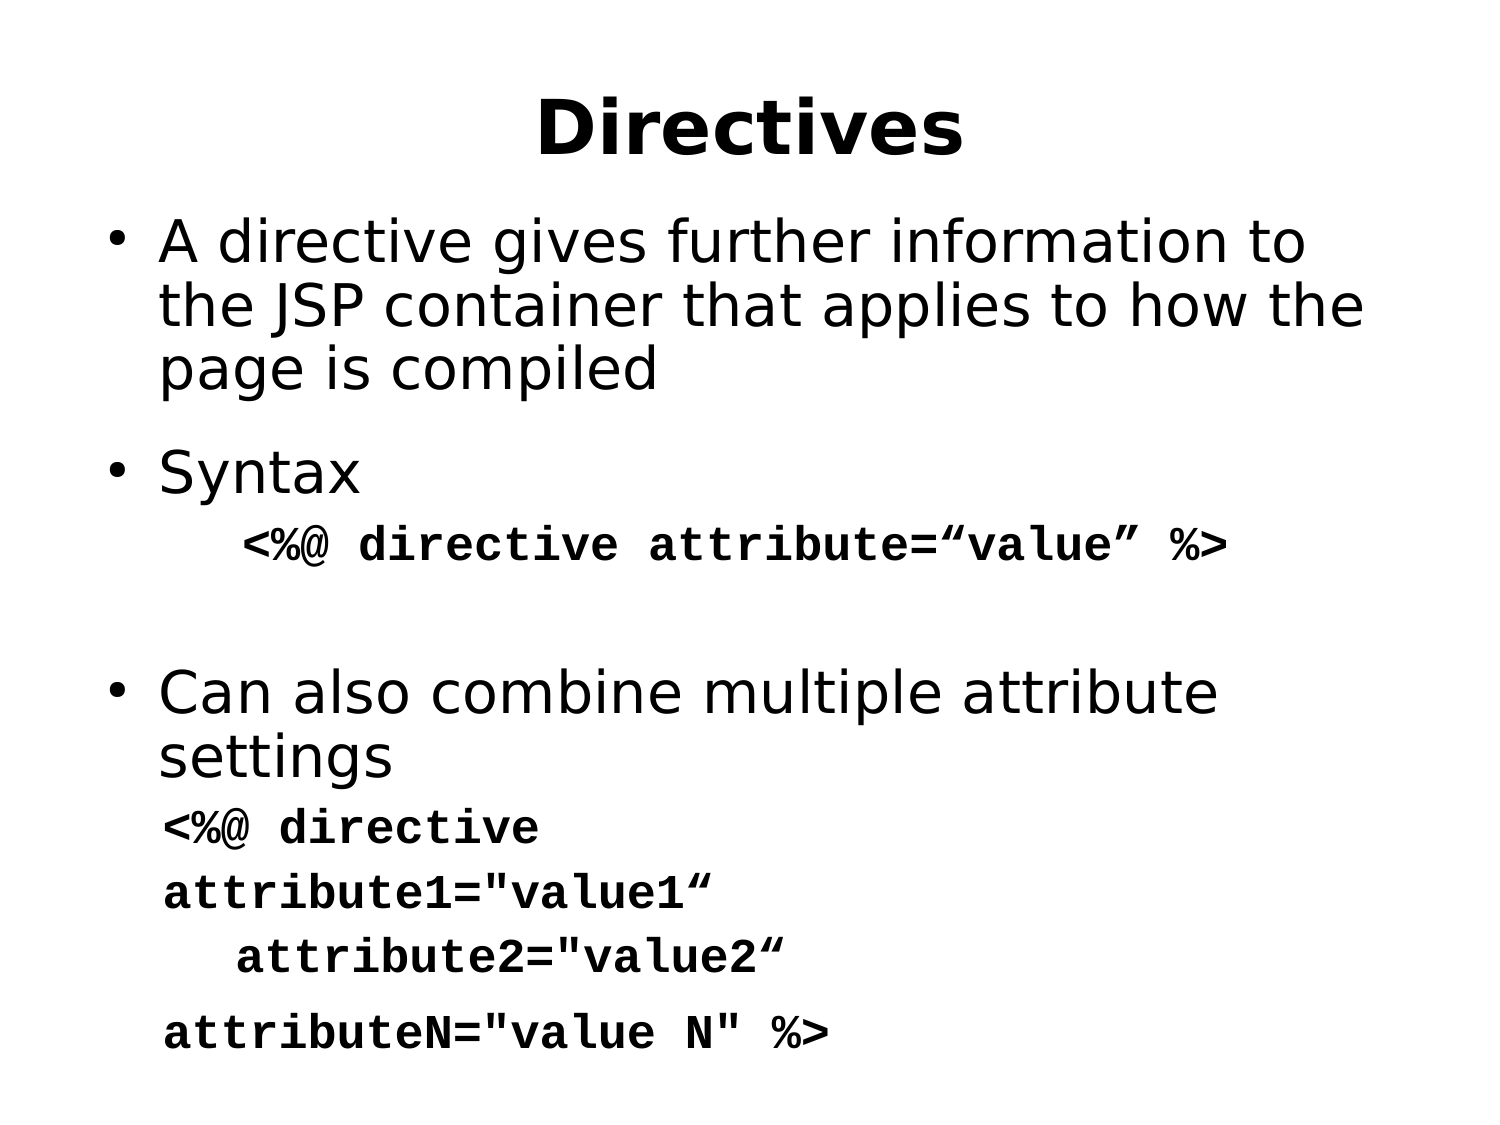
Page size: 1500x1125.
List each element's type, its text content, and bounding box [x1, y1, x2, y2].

list A directive gives further information to the JSP container that applies to how the page is compiled Syntax <%@ directive attribute=“value” %> Can also combine multiple attribute settings <%@ directive attribute1="value1“ attribute2="value2“ attributeN="value N" %> [75, 204, 1395, 1075]
title Directives [75, 44, 1425, 177]
